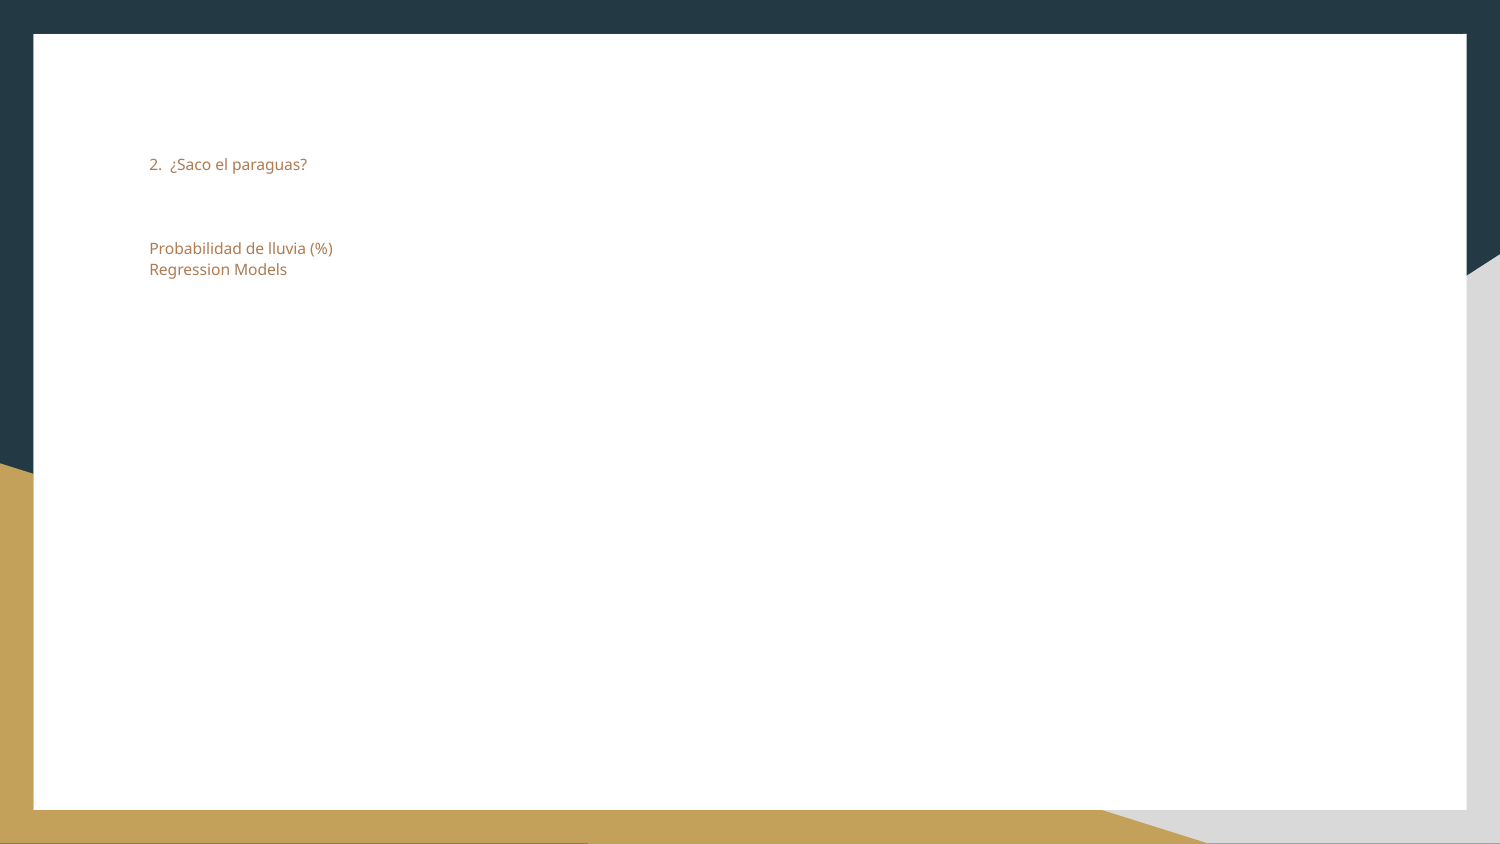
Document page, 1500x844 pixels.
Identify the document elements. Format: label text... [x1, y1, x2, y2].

title 2. ¿Saco el paraguas? Probabilidad de lluvia (%) Regression Models [134, 138, 1366, 296]
